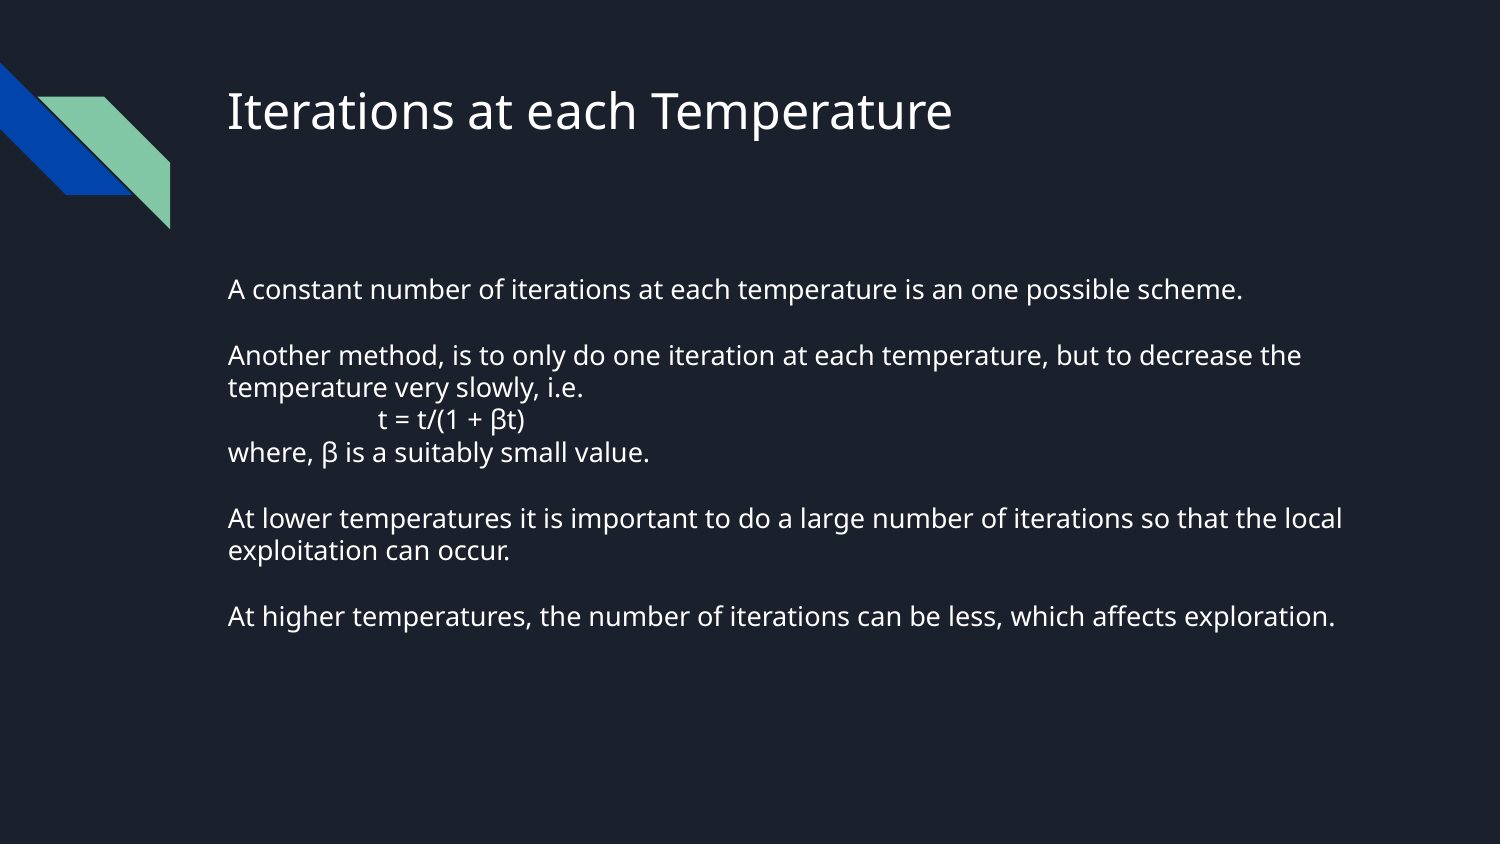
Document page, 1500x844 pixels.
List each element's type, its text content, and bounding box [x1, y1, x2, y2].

list A constant number of iterations at each temperature is an one possible scheme. Another method, is to only do one iteration at each temperature, but to decrease the temperature very slowly, i.e. t = t/(1 + βt) where, β is a suitably small value. At lower temperatures it is important to do a large number of iterations so that the local exploitation can occur. At higher temperatures, the number of iterations can be less, which affects exploration. [212, 257, 1368, 735]
title Iterations at each Temperature [212, 64, 1368, 215]
